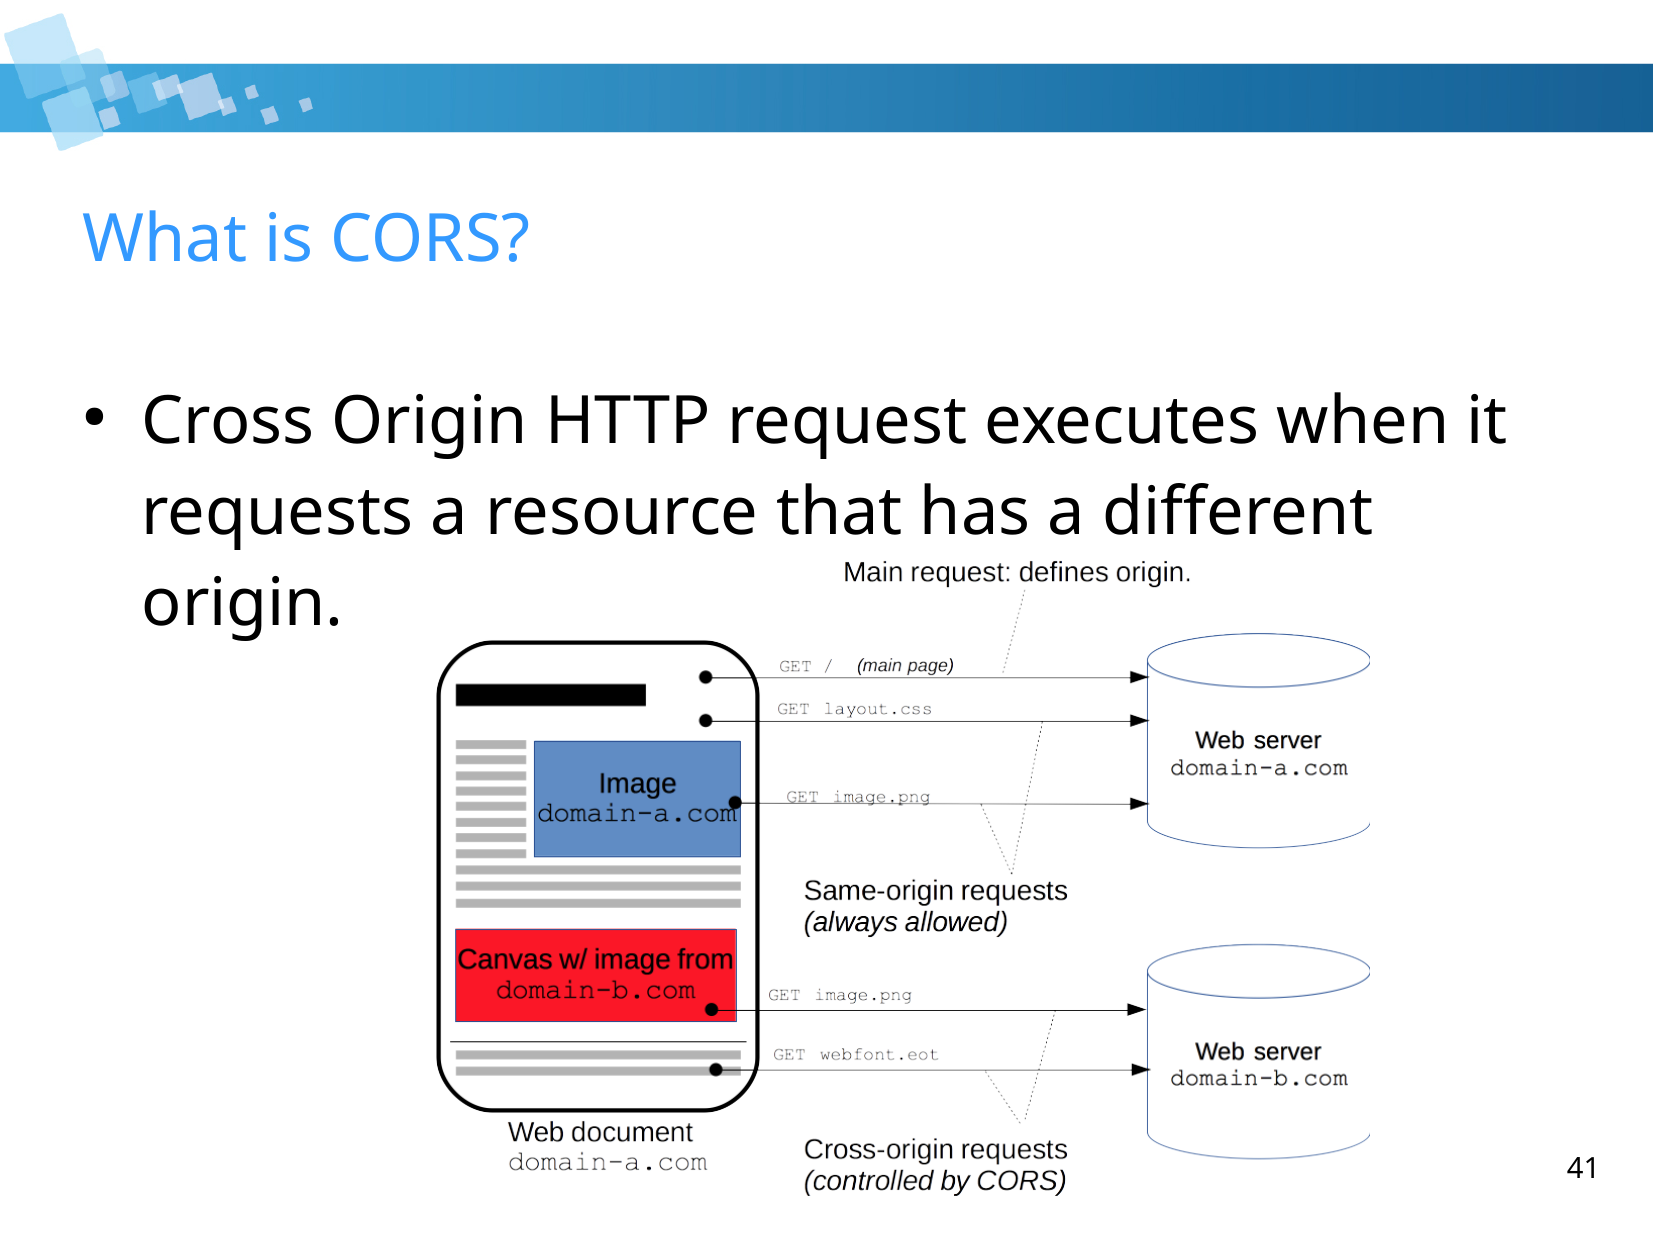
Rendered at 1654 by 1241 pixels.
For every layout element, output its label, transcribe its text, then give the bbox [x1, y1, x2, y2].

picture [0, 0, 1653, 1238]
title What is CORS? [82, 131, 1571, 340]
subtitle Cross Origin HTTP request executes when it requests a resource that has a different origin. [82, 372, 1571, 1093]
